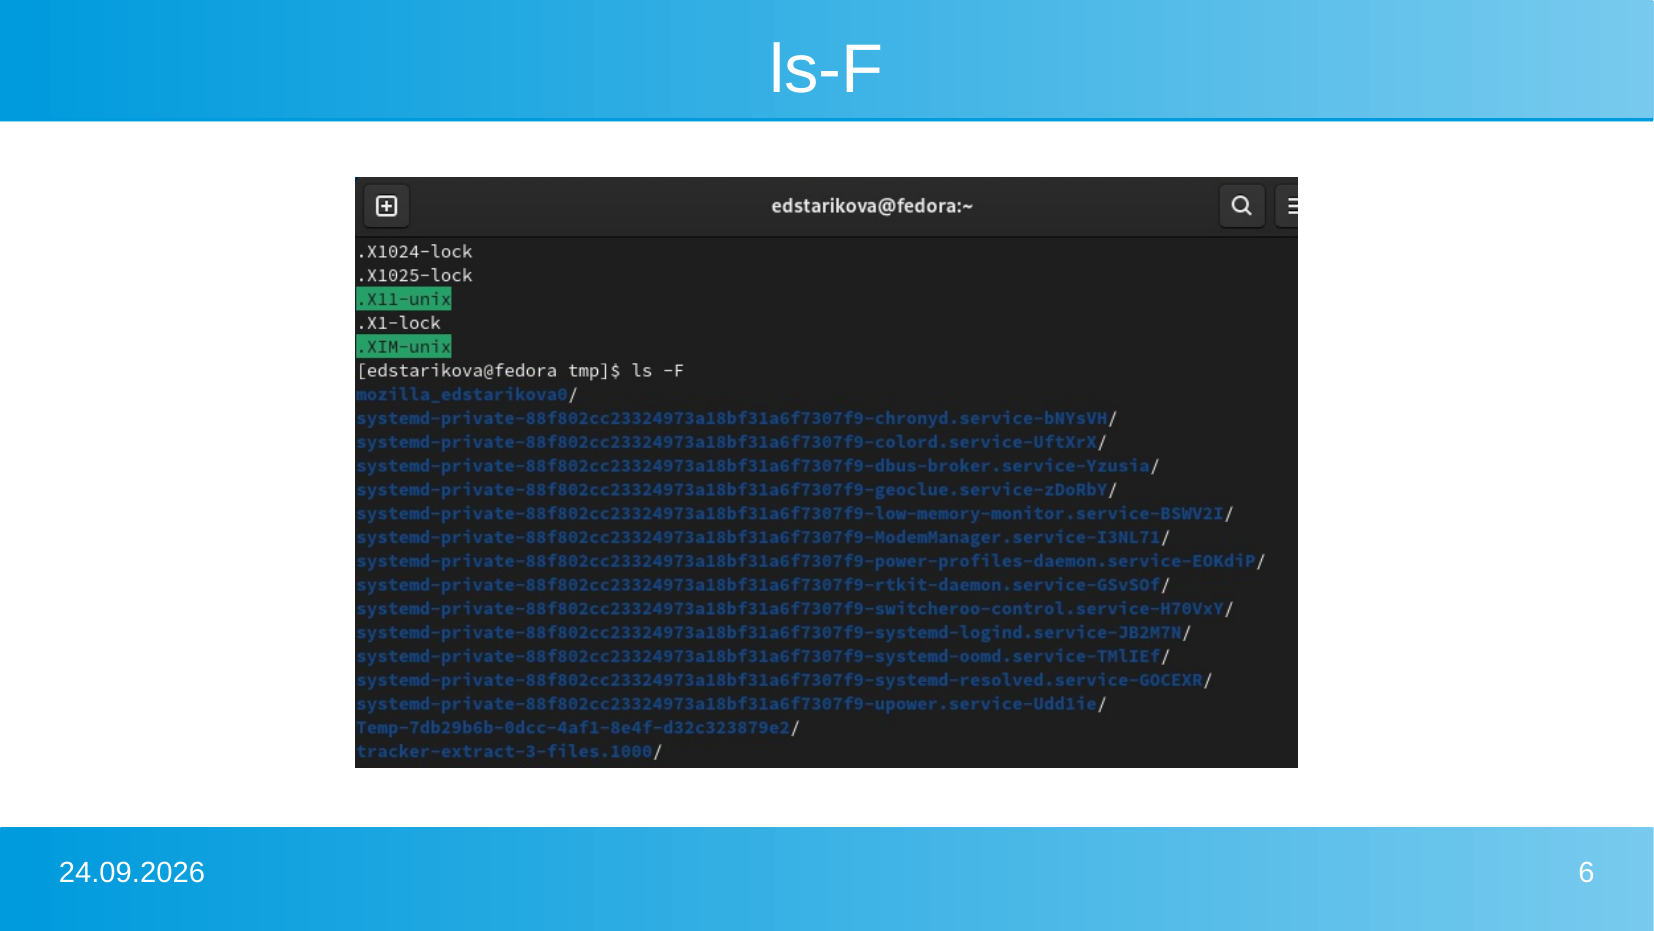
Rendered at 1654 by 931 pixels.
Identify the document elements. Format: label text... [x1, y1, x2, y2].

title ls-F [59, 29, 1595, 108]
picture [355, 177, 1298, 768]
